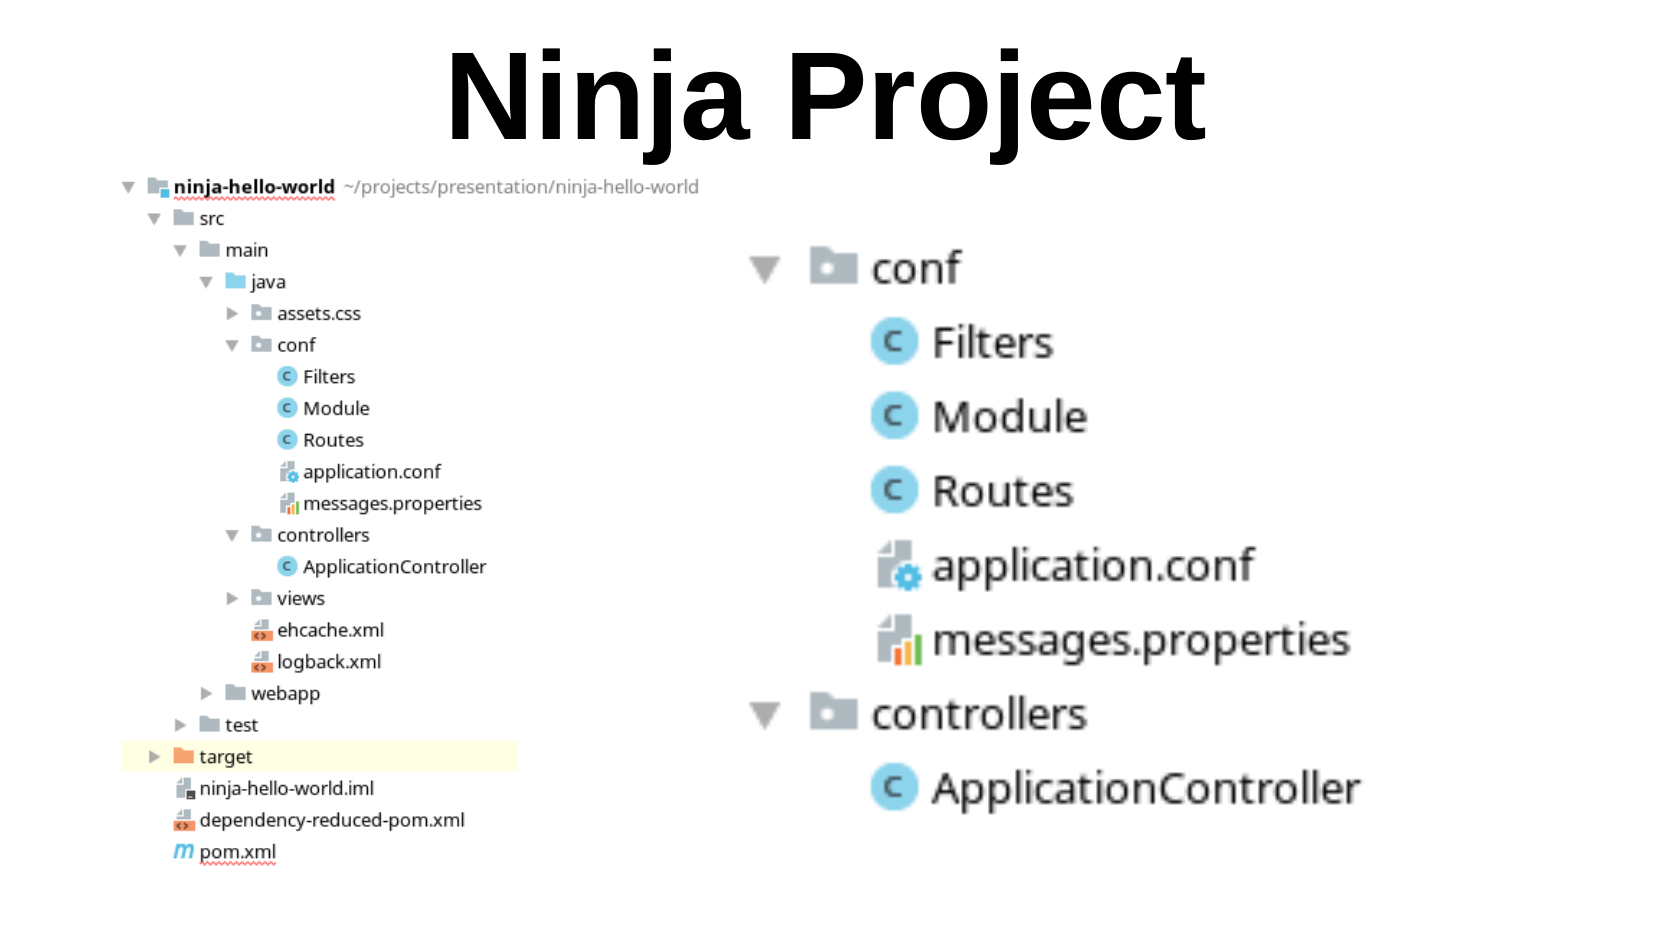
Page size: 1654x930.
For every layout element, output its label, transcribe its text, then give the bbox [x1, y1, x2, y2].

title Ninja Project [82, 18, 1571, 174]
picture [122, 172, 1601, 870]
